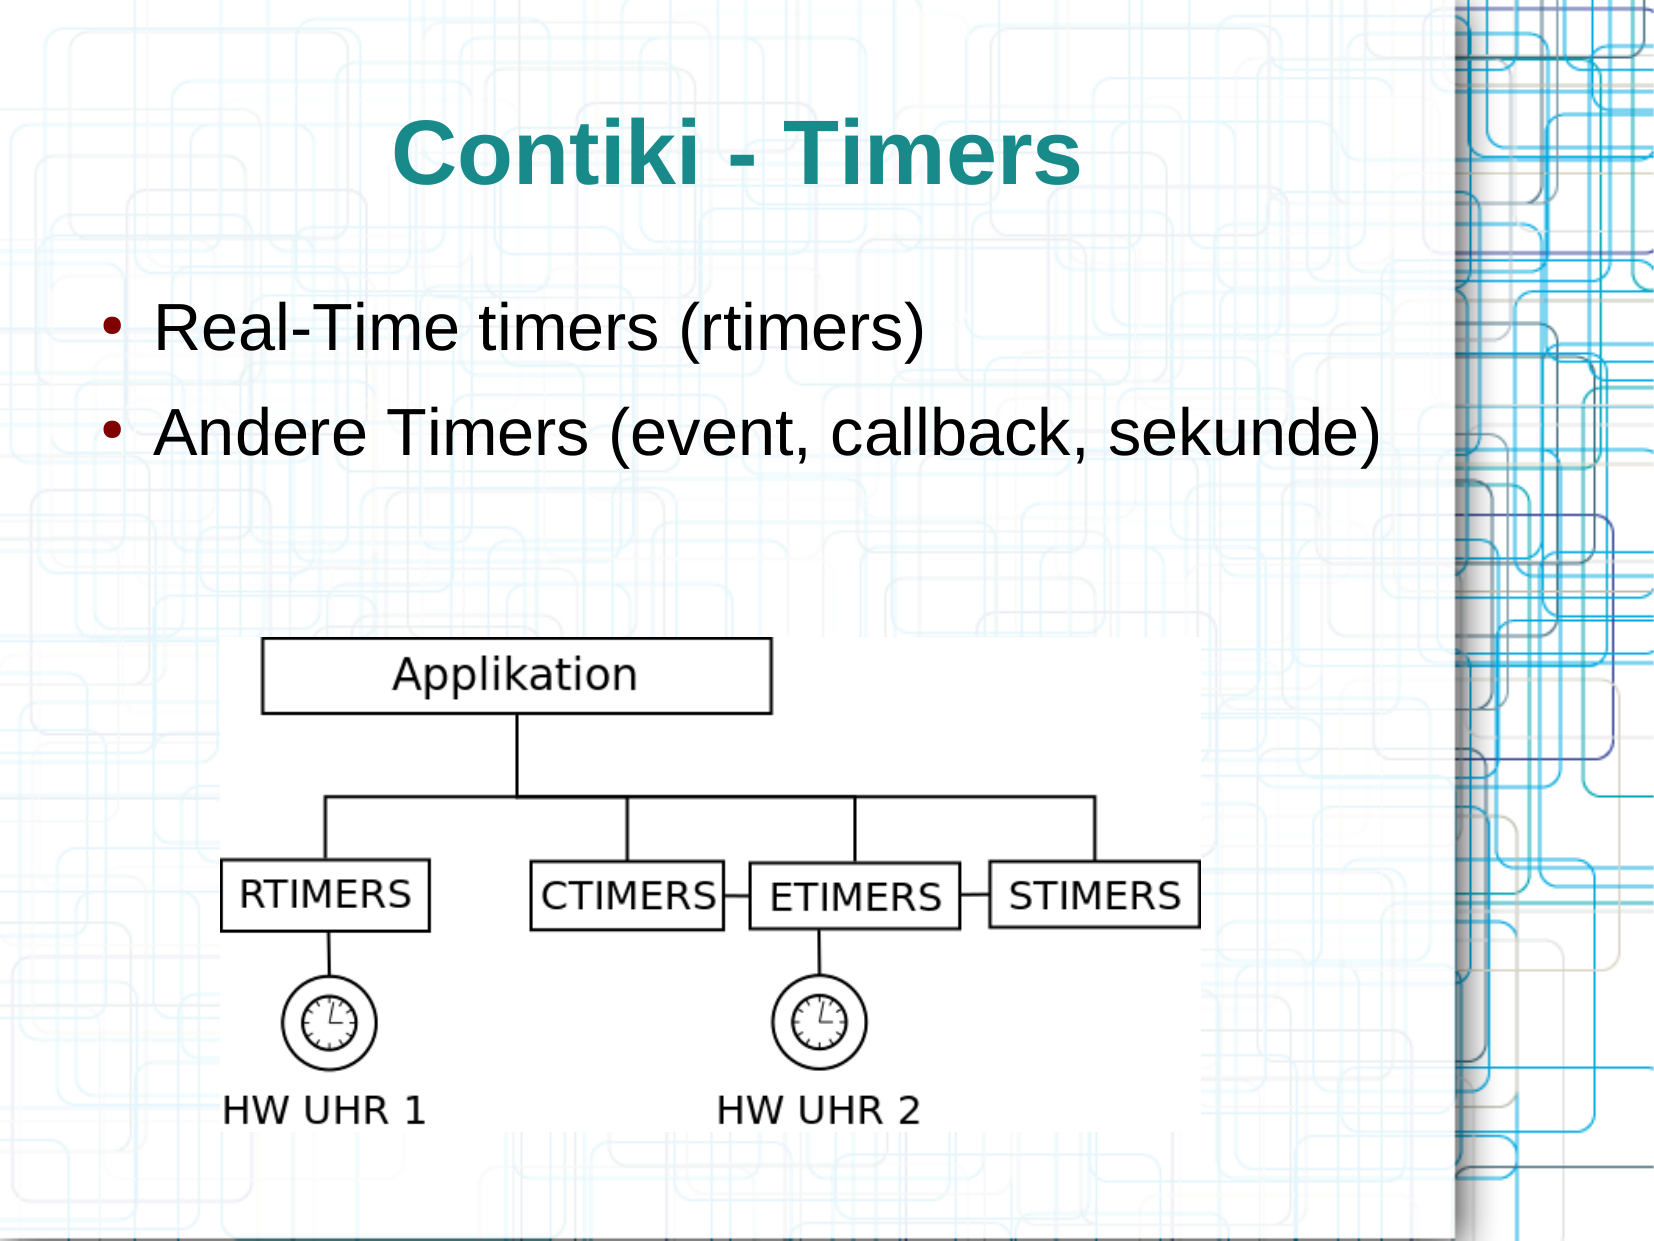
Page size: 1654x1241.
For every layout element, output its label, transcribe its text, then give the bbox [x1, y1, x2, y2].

picture [0, 0, 1654, 1241]
list Real-Time timers (rtimers) Andere Timers (event, callback, sekunde) [82, 290, 1418, 1094]
title Contiki - Timers [59, 56, 1418, 250]
